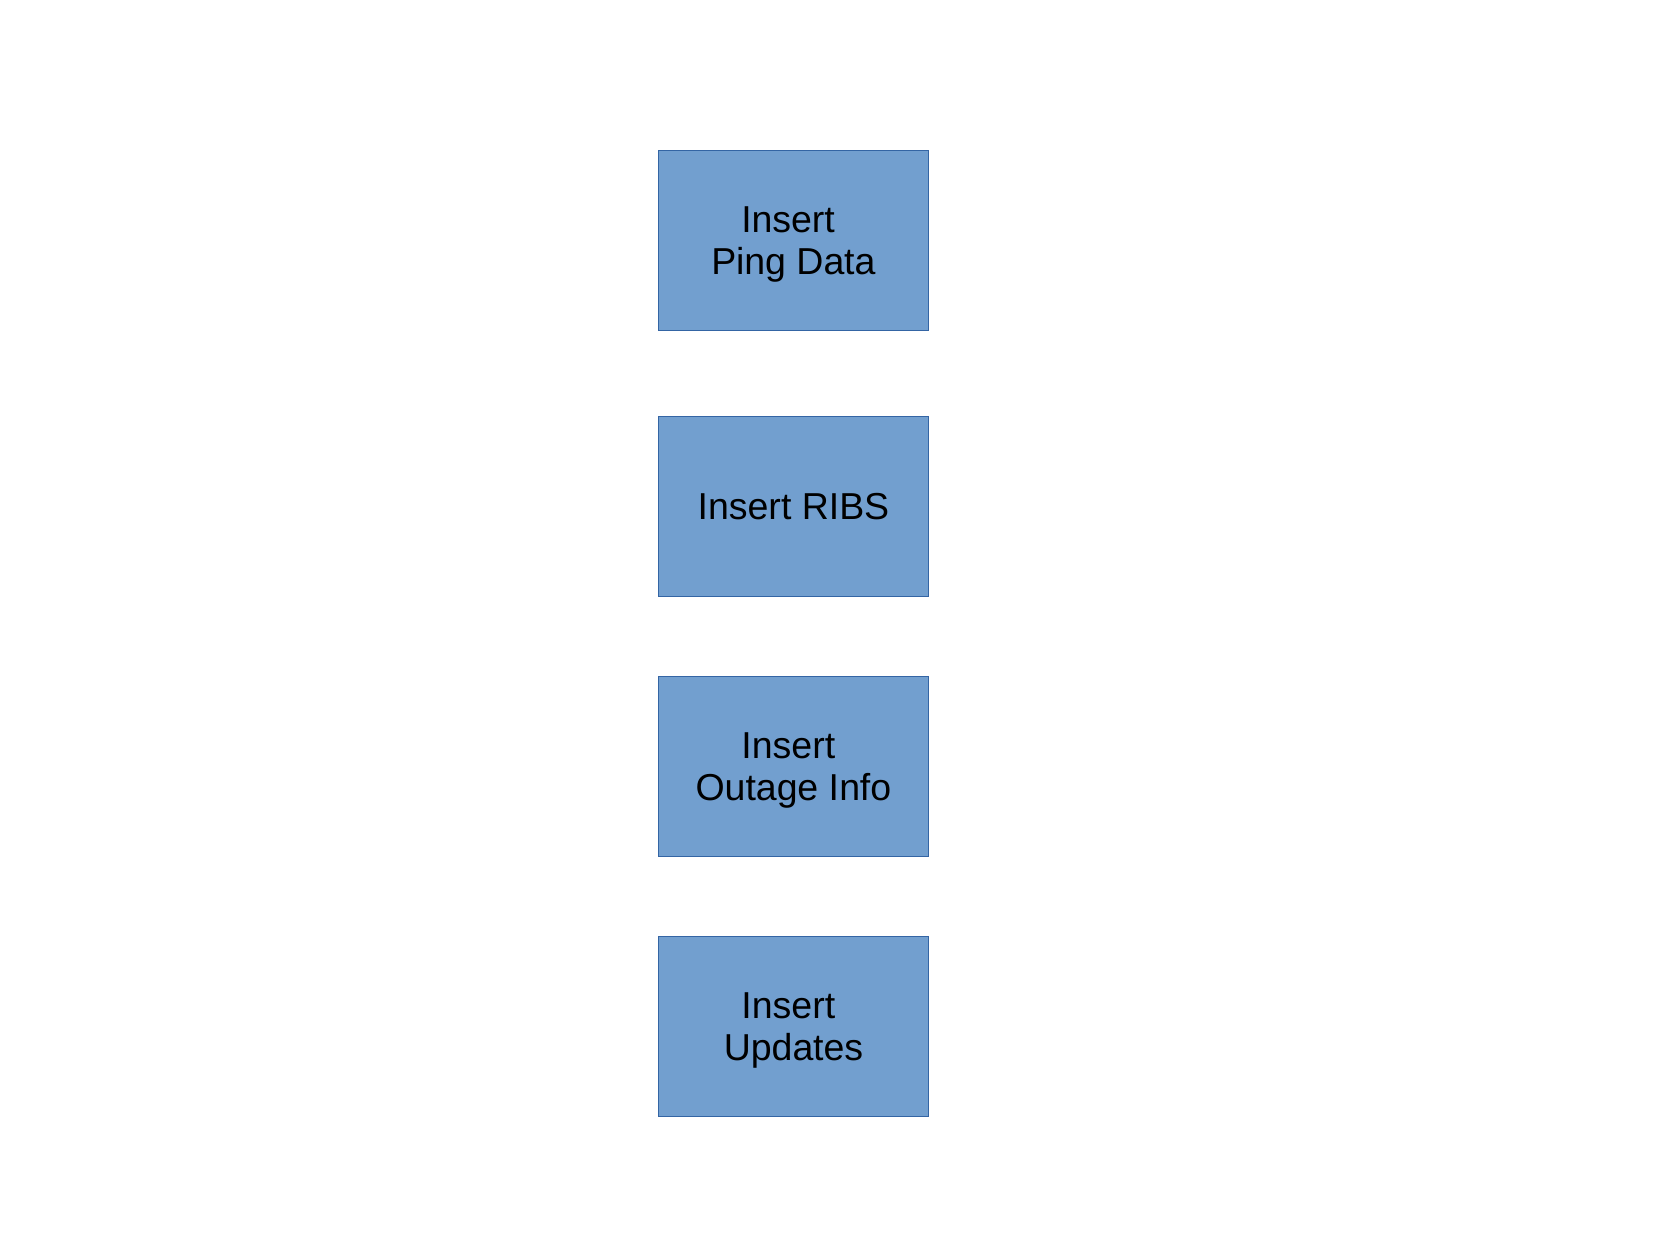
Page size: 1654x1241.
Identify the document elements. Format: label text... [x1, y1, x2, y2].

text_box Insert Ping Data [658, 150, 929, 331]
text_box Insert RIBS [658, 416, 929, 597]
text_box Insert Updates [658, 936, 929, 1117]
text_box Insert Outage Info [658, 676, 929, 857]
